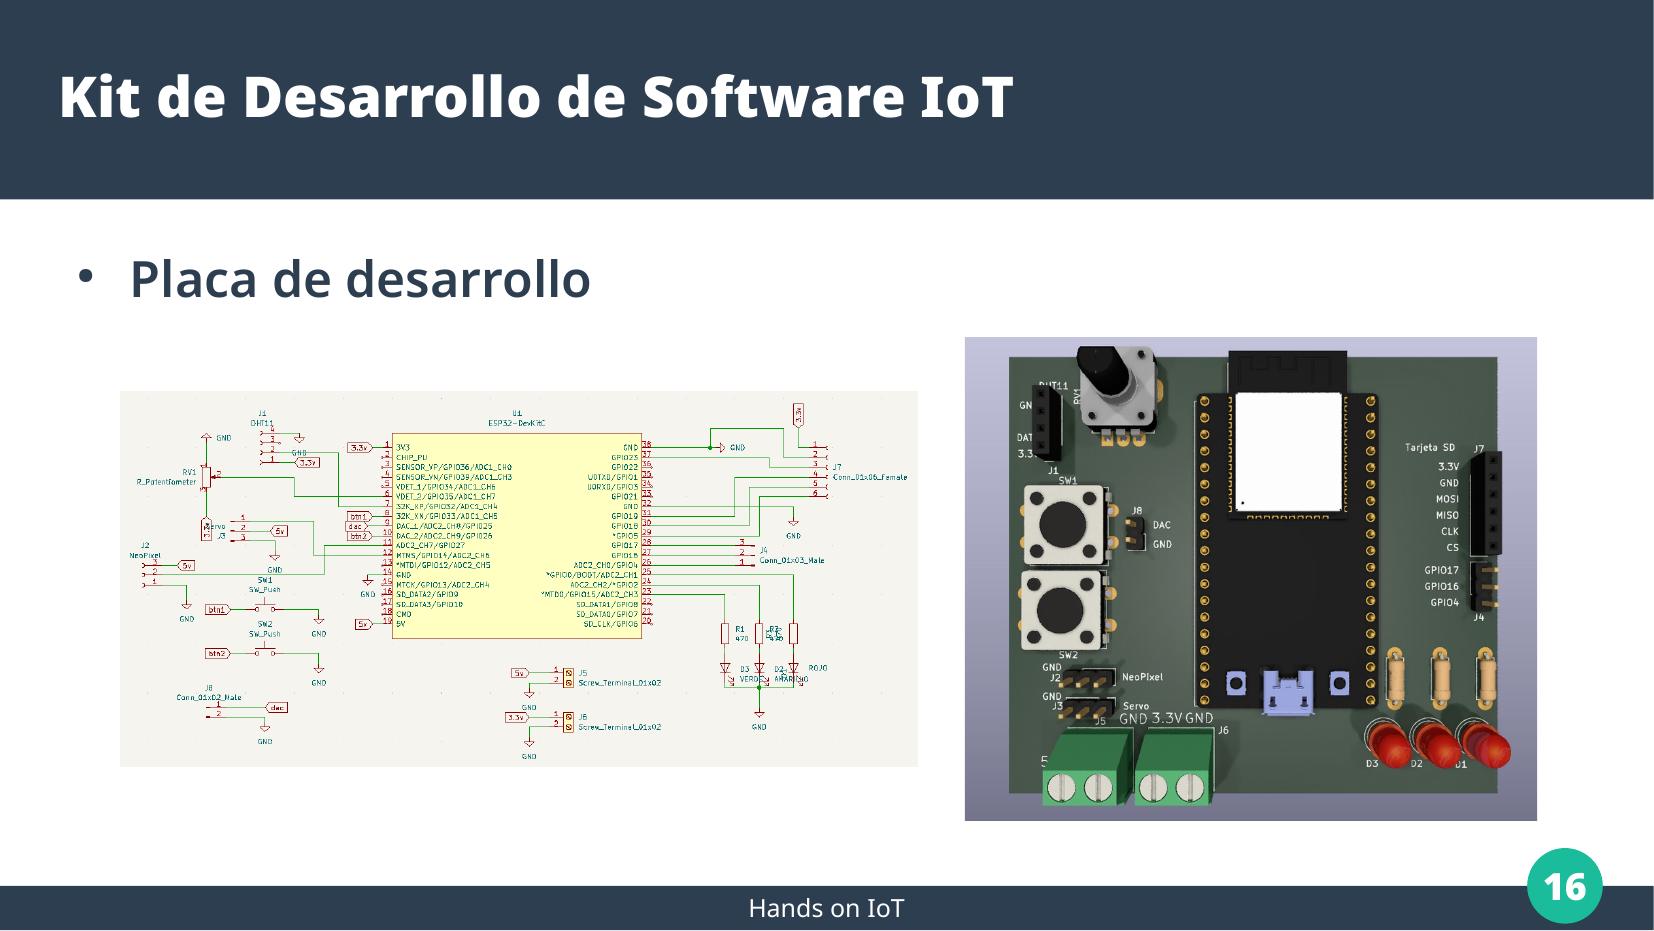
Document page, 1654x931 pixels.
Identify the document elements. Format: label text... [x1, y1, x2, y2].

list Placa de desarrollo [59, 243, 1595, 864]
picture [964, 337, 1538, 821]
picture [120, 391, 918, 767]
title Kit de Desarrollo de Software IoT [59, 37, 1595, 155]
